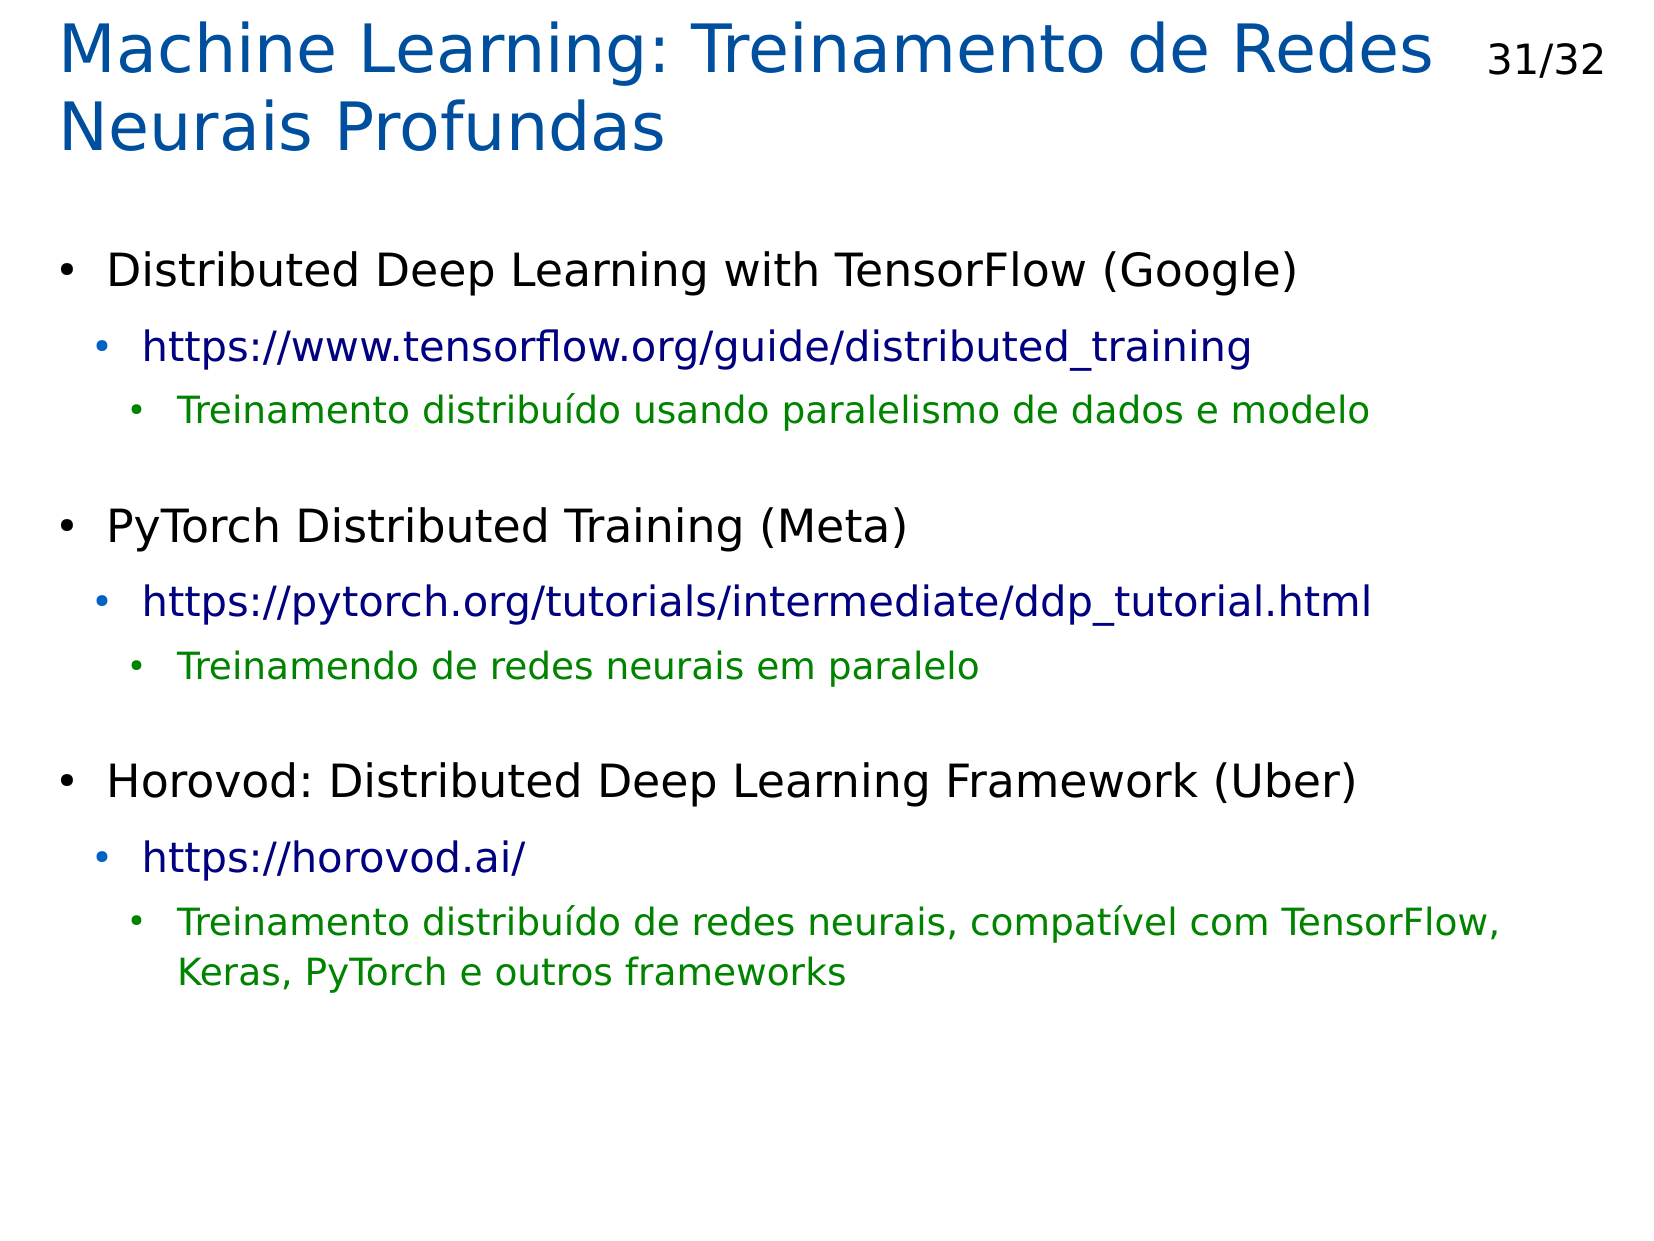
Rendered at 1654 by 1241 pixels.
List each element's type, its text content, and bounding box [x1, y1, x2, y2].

title Machine Learning: Treinamento de Redes Neurais Profundas [59, 10, 1506, 167]
list Distributed Deep Learning with TensorFlow (Google) https://www.tensorflow.org/guide/distributed_training Treinamento distribuído usando paralelismo de dados e modelo PyTorch Distributed Training (Meta) https://pytorch.org/tutorials/intermediate/ddp_tutorial.html Treinamendo de redes neurais em paralelo Horovod: Distributed Deep Learning Framework (Uber) https://horovod.ai/ Treinamento distribuído de redes neurais, compatível com TensorFlow, Keras, PyTorch e outros frameworks [59, 236, 1595, 1211]
